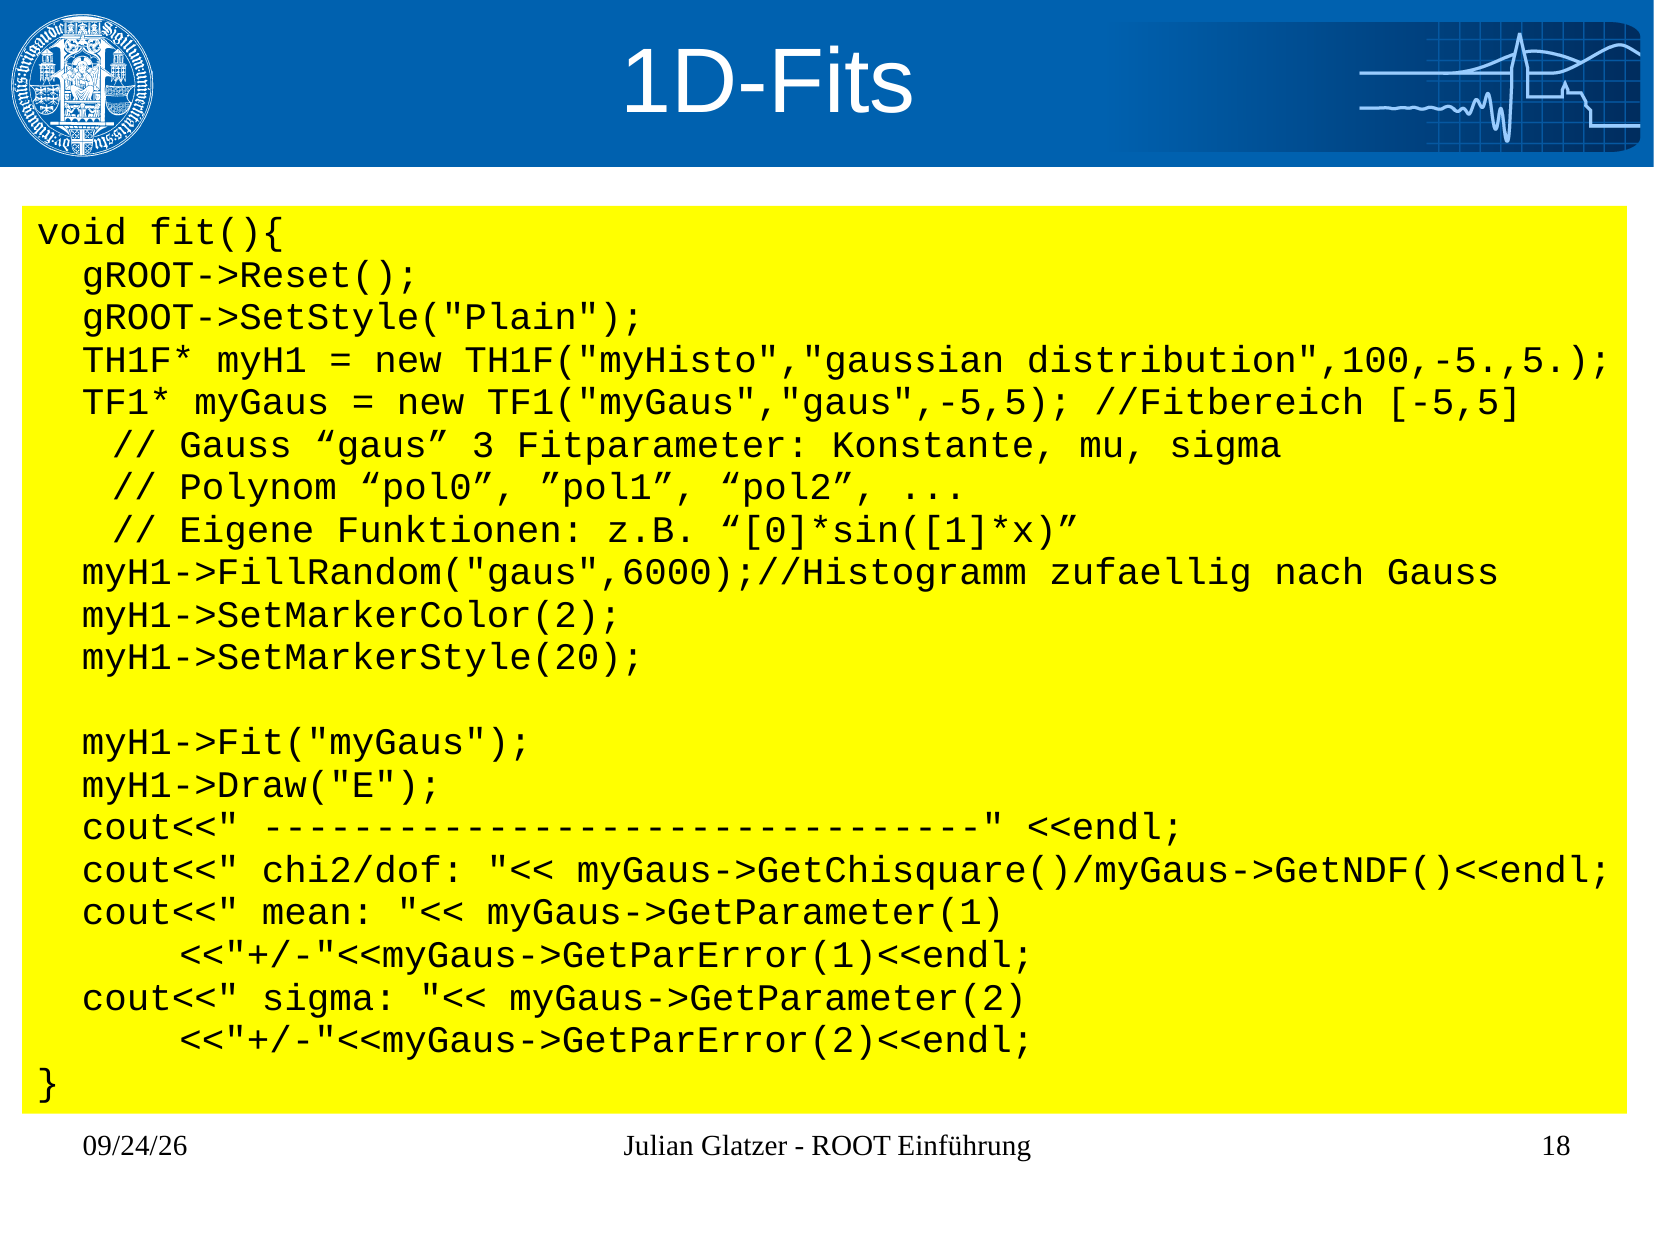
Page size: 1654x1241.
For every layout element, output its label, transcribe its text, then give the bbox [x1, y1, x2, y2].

title 1D-Fits [187, 11, 1351, 151]
picture [0, 0, 1654, 167]
text_box void fit(){ gROOT->Reset(); gROOT->SetStyle("Plain"); TH1F* myH1 = new TH1F("myHisto","gaussian distribution",100,-5.,5.); TF1* myGaus = new TF1("myGaus","gaus",-5,5); //Fitbereich [-5,5] // Gauss “gaus” 3 Fitparameter: Konstante, mu, sigma // Polynom “pol0”, ”pol1”, “pol2”, ... // Eigene Funktionen: z.B. “[0]*sin([1]*x)” myH1->FillRandom("gaus",6000);//Histogramm zufaellig nach Gauss myH1->SetMarkerColor(2); myH1->SetMarkerStyle(20); myH1->Fit("myGaus"); myH1->Draw("E"); cout<<" --------------------------------" <<endl; cout<<" chi2/dof: "<< myGaus->GetChisquare()/myGaus->GetNDF()<<endl; cout<<" mean: "<< myGaus->GetParameter(1) <<"+/-"<<myGaus->GetParError(1)<<endl; cout<<" sigma: "<< myGaus->GetParameter(2) <<"+/-"<<myGaus->GetParError(2)<<endl; } [22, 205, 1627, 1114]
